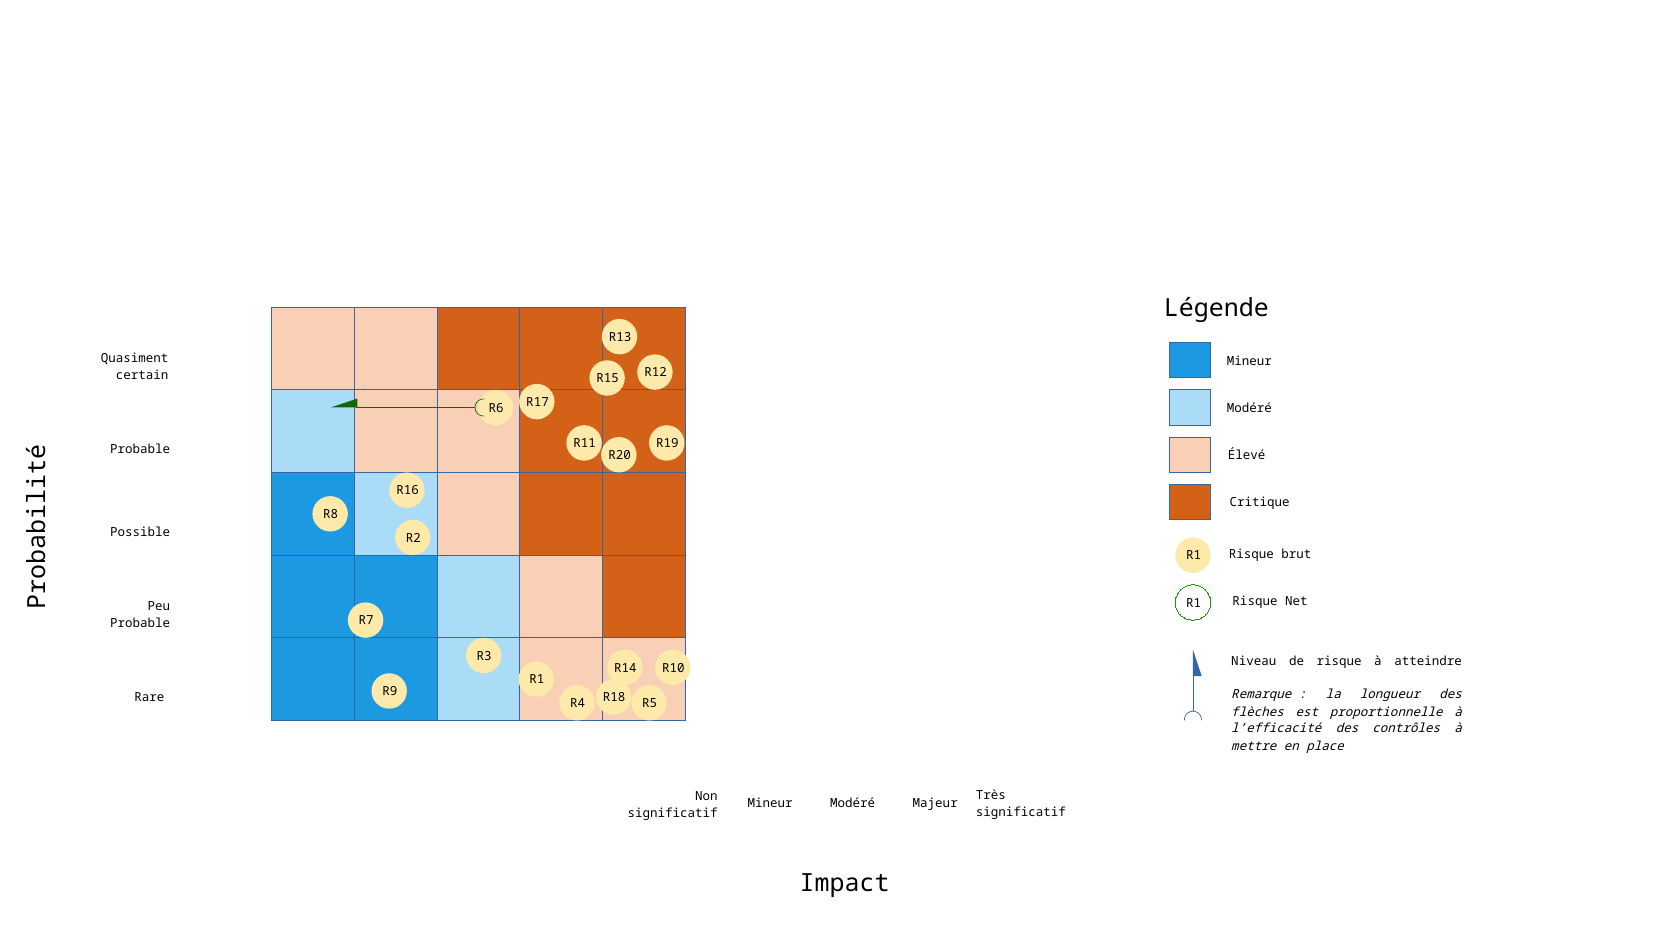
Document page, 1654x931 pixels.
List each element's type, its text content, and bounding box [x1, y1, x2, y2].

text_box Non significatif [602, 780, 733, 828]
text_box R2 [389, 525, 438, 550]
text_box R20 [589, 442, 650, 467]
text_box Modéré [813, 779, 892, 827]
text_box Élevé [1211, 437, 1283, 473]
text_box Critique [1211, 484, 1310, 520]
text_box R9 [366, 679, 414, 703]
text_box Probabilité [11, 421, 60, 634]
text_box Probable [94, 425, 185, 473]
text_box R1 [513, 667, 561, 691]
text_box [1179, 567, 1207, 573]
text_box [1169, 484, 1211, 520]
text_box Quasiment certain [76, 342, 184, 390]
text_box R5 [625, 690, 674, 715]
text_box Impact [738, 858, 951, 906]
text_box R7 [342, 608, 390, 632]
text_box Mineur [730, 779, 809, 827]
text_box R8 [307, 501, 355, 526]
text_box R14 [595, 655, 655, 680]
text_box R3 [460, 643, 508, 668]
text_box R12 [625, 360, 686, 384]
text_box R1 [1169, 590, 1218, 615]
text_box Peu Probable [94, 590, 185, 638]
text_box [1169, 342, 1211, 378]
text_box R10 [655, 655, 703, 680]
text_box Niveau de risque à atteindre Remarque : la longueur des flèches est proportionnelle à l’efficacité des contrôles à mettre en place [1216, 661, 1477, 745]
text_box R19 [637, 431, 697, 455]
text_box Modéré [1211, 389, 1288, 426]
text_box R15 [578, 366, 638, 390]
text_box R4 [553, 690, 602, 715]
text_box R13 [590, 324, 650, 349]
text_box Rare [113, 673, 185, 721]
text_box R18 [584, 685, 644, 709]
text_box R11 [555, 431, 615, 455]
text_box [1169, 437, 1211, 473]
text_box [1180, 615, 1206, 621]
text_box Mineur [1211, 342, 1288, 378]
text_box Possible [94, 507, 185, 556]
text_box [271, 307, 686, 721]
text_box R1 [1169, 543, 1218, 567]
text_box Risque Net [1211, 582, 1329, 619]
text_box Risque brut [1211, 535, 1329, 572]
text_box R6 [472, 395, 520, 420]
text_box [1180, 584, 1206, 590]
text_box Très significatif [961, 779, 1087, 827]
text_box R16 [377, 478, 438, 502]
text_box Majeur [896, 779, 961, 827]
text_box [1180, 537, 1206, 543]
text_box [1169, 389, 1211, 426]
text_box R17 [507, 389, 567, 414]
text_box Légende [1110, 283, 1323, 331]
